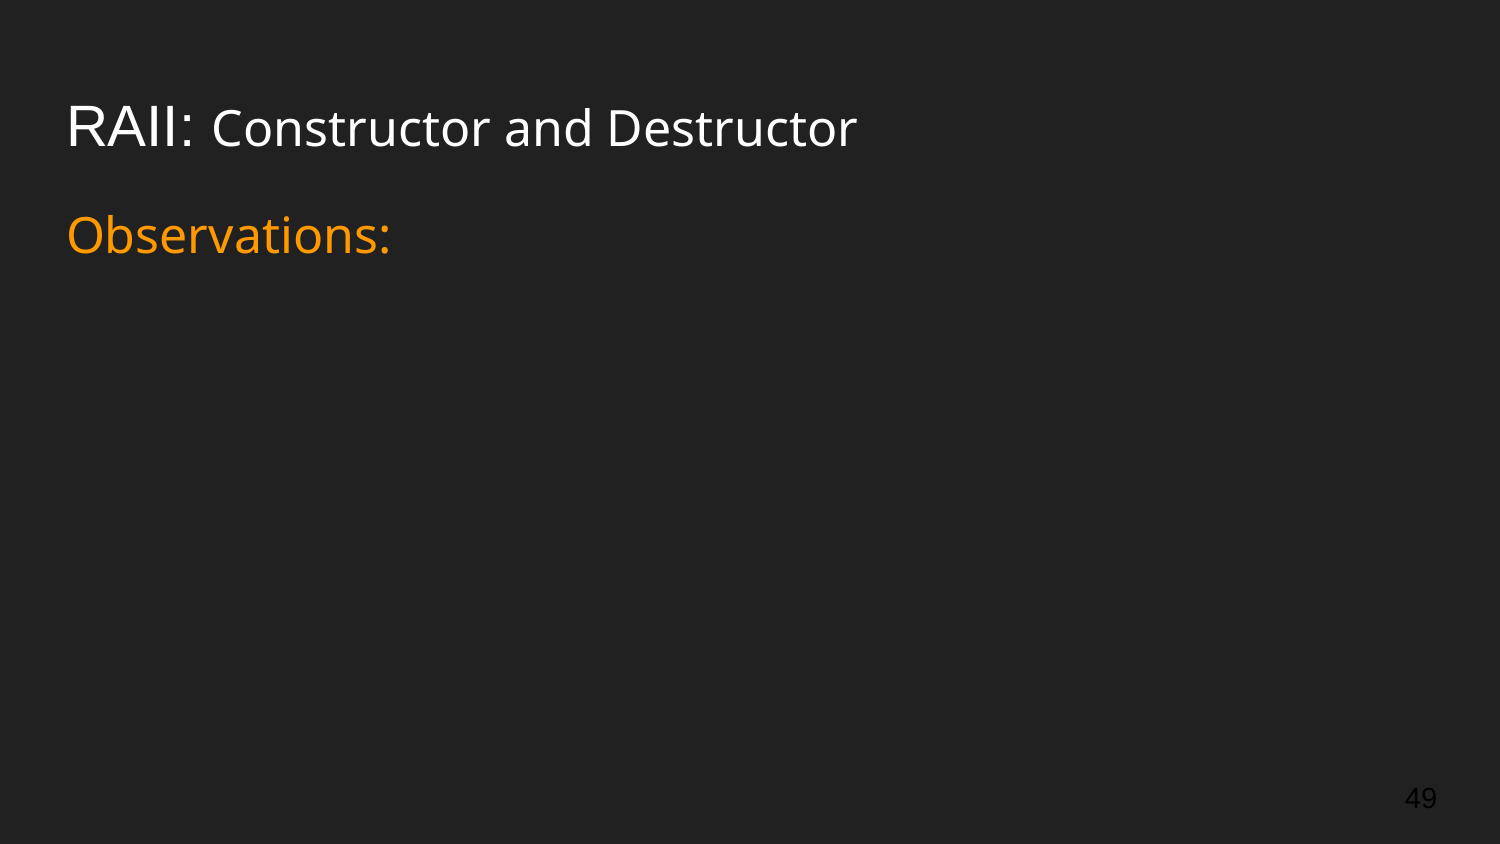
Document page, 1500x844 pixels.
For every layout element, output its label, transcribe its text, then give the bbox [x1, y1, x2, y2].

slide_number <number> [1389, 764, 1480, 830]
title RAII: Constructor and Destructor [51, 72, 1449, 167]
list Observations: [51, 189, 1449, 750]
